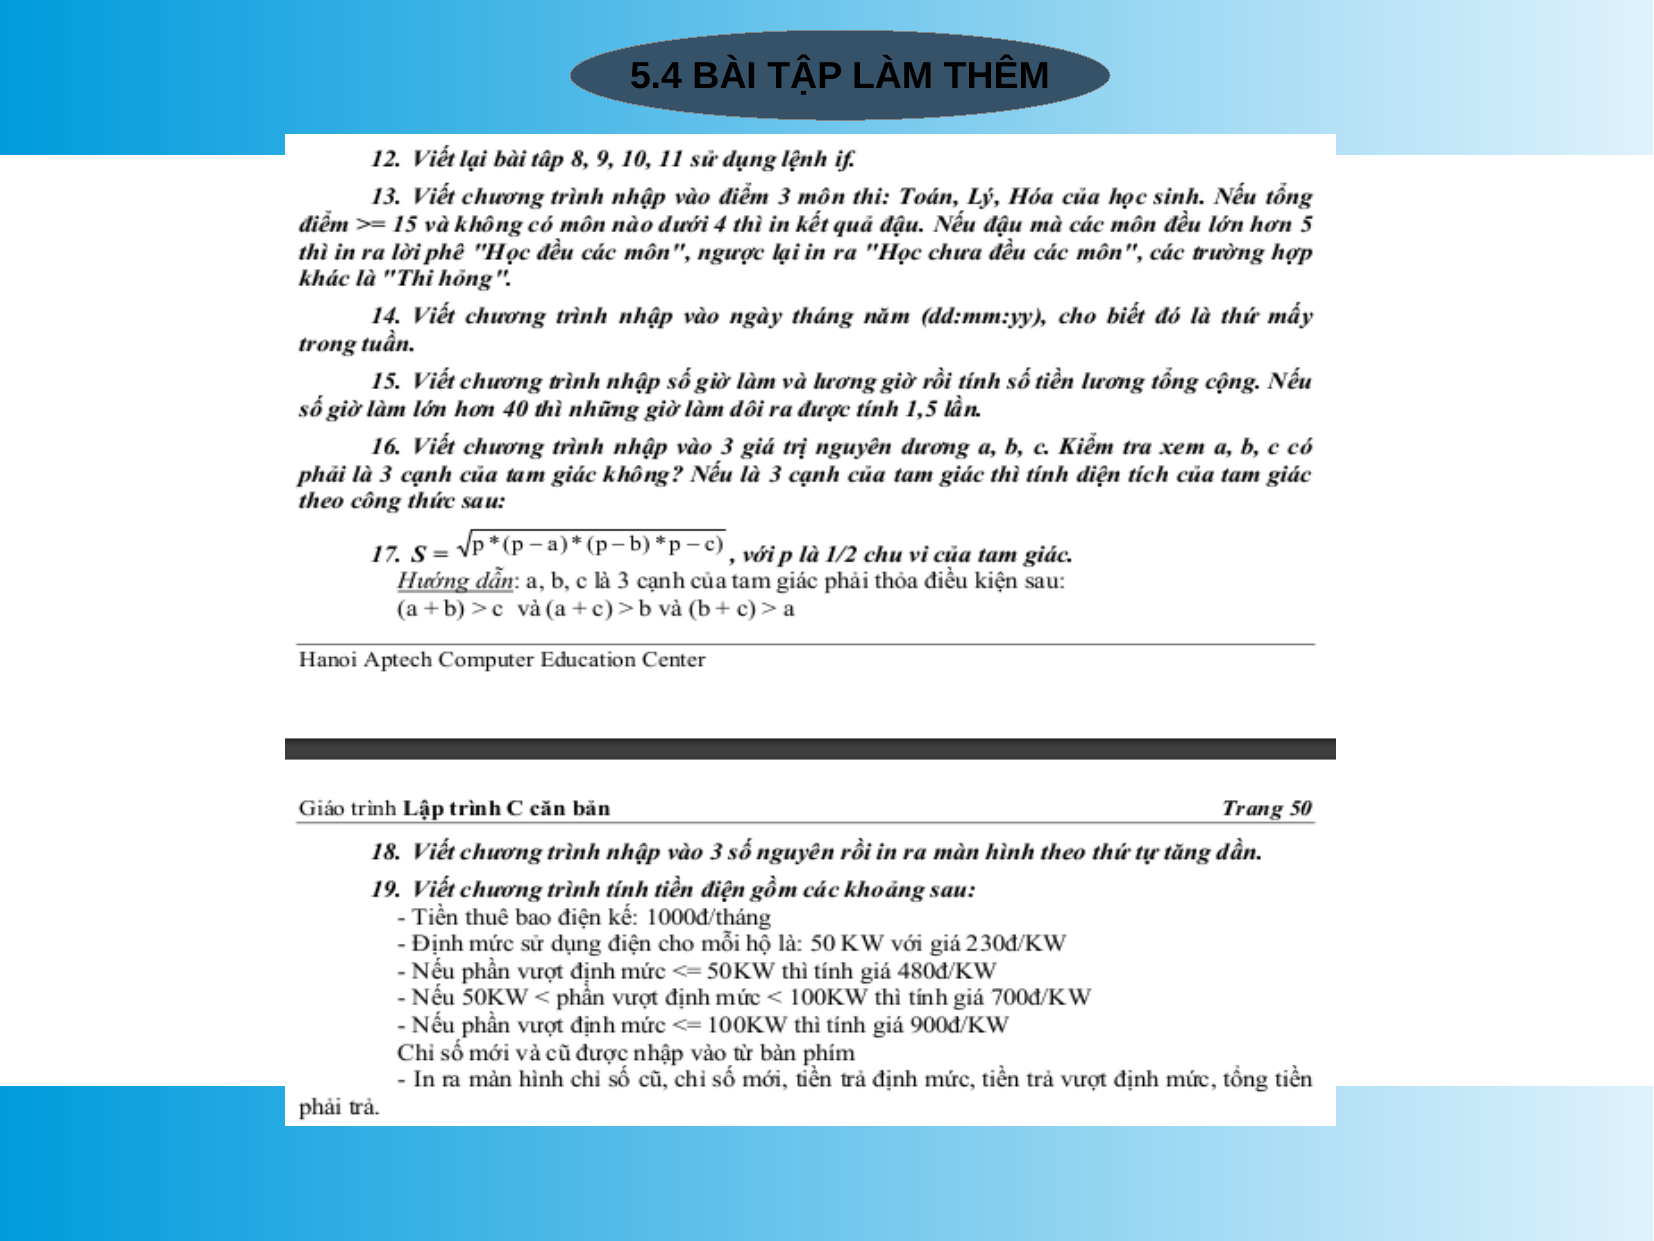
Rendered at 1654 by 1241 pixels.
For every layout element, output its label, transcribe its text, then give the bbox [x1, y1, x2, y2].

text_box 5.4 BÀI TẬP LÀM THÊM [570, 30, 1111, 121]
picture [285, 134, 1336, 1127]
